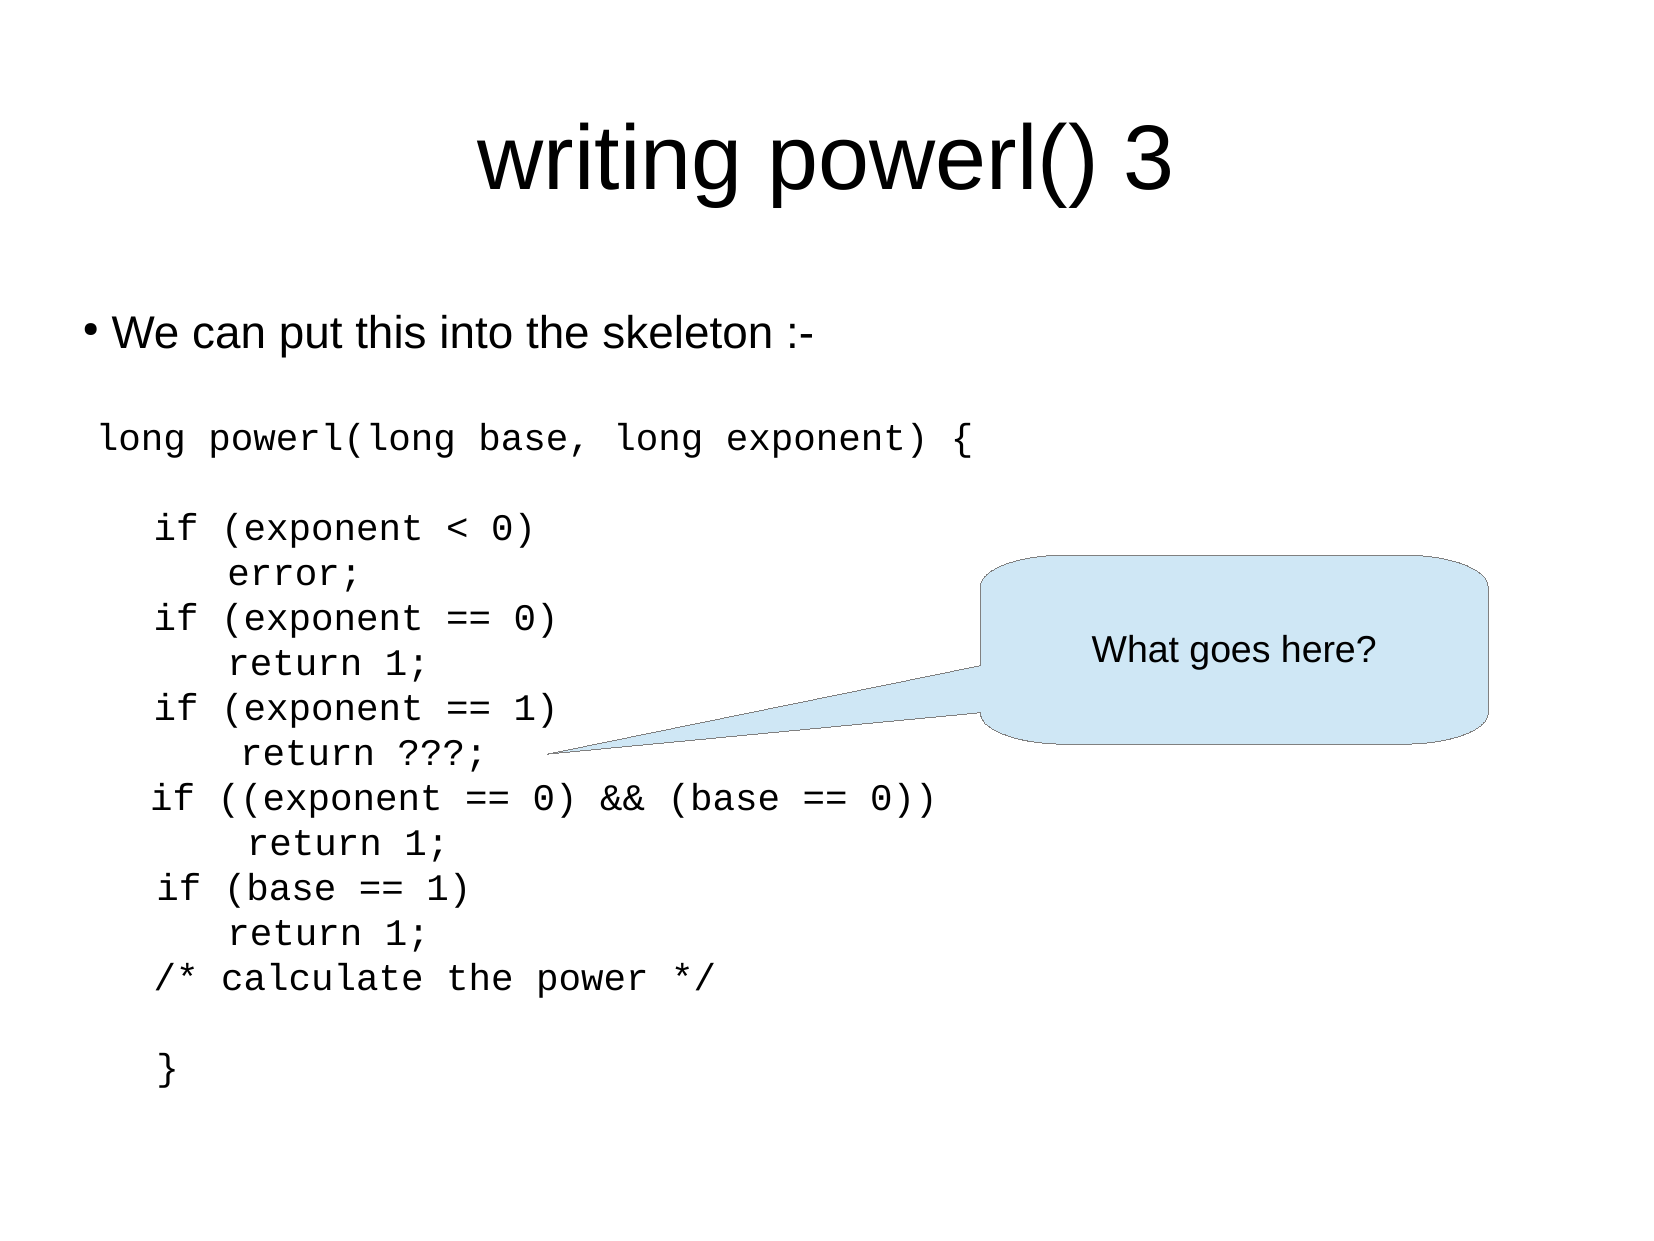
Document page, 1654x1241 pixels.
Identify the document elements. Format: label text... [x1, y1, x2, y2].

text_box What goes here? [547, 555, 1489, 755]
subtitle We can put this into the skeleton :- long powerl(long base, long exponent) { if (exponent < 0) error; if (exponent == 0) return 1; if (exponent == 1) return ???; if ((exponent == 0) && (base == 0)) return 1; if (base == 1) return 1; /* calculate the power */ } [82, 248, 1595, 1098]
title writing powerl() 3 [82, 49, 1571, 248]
